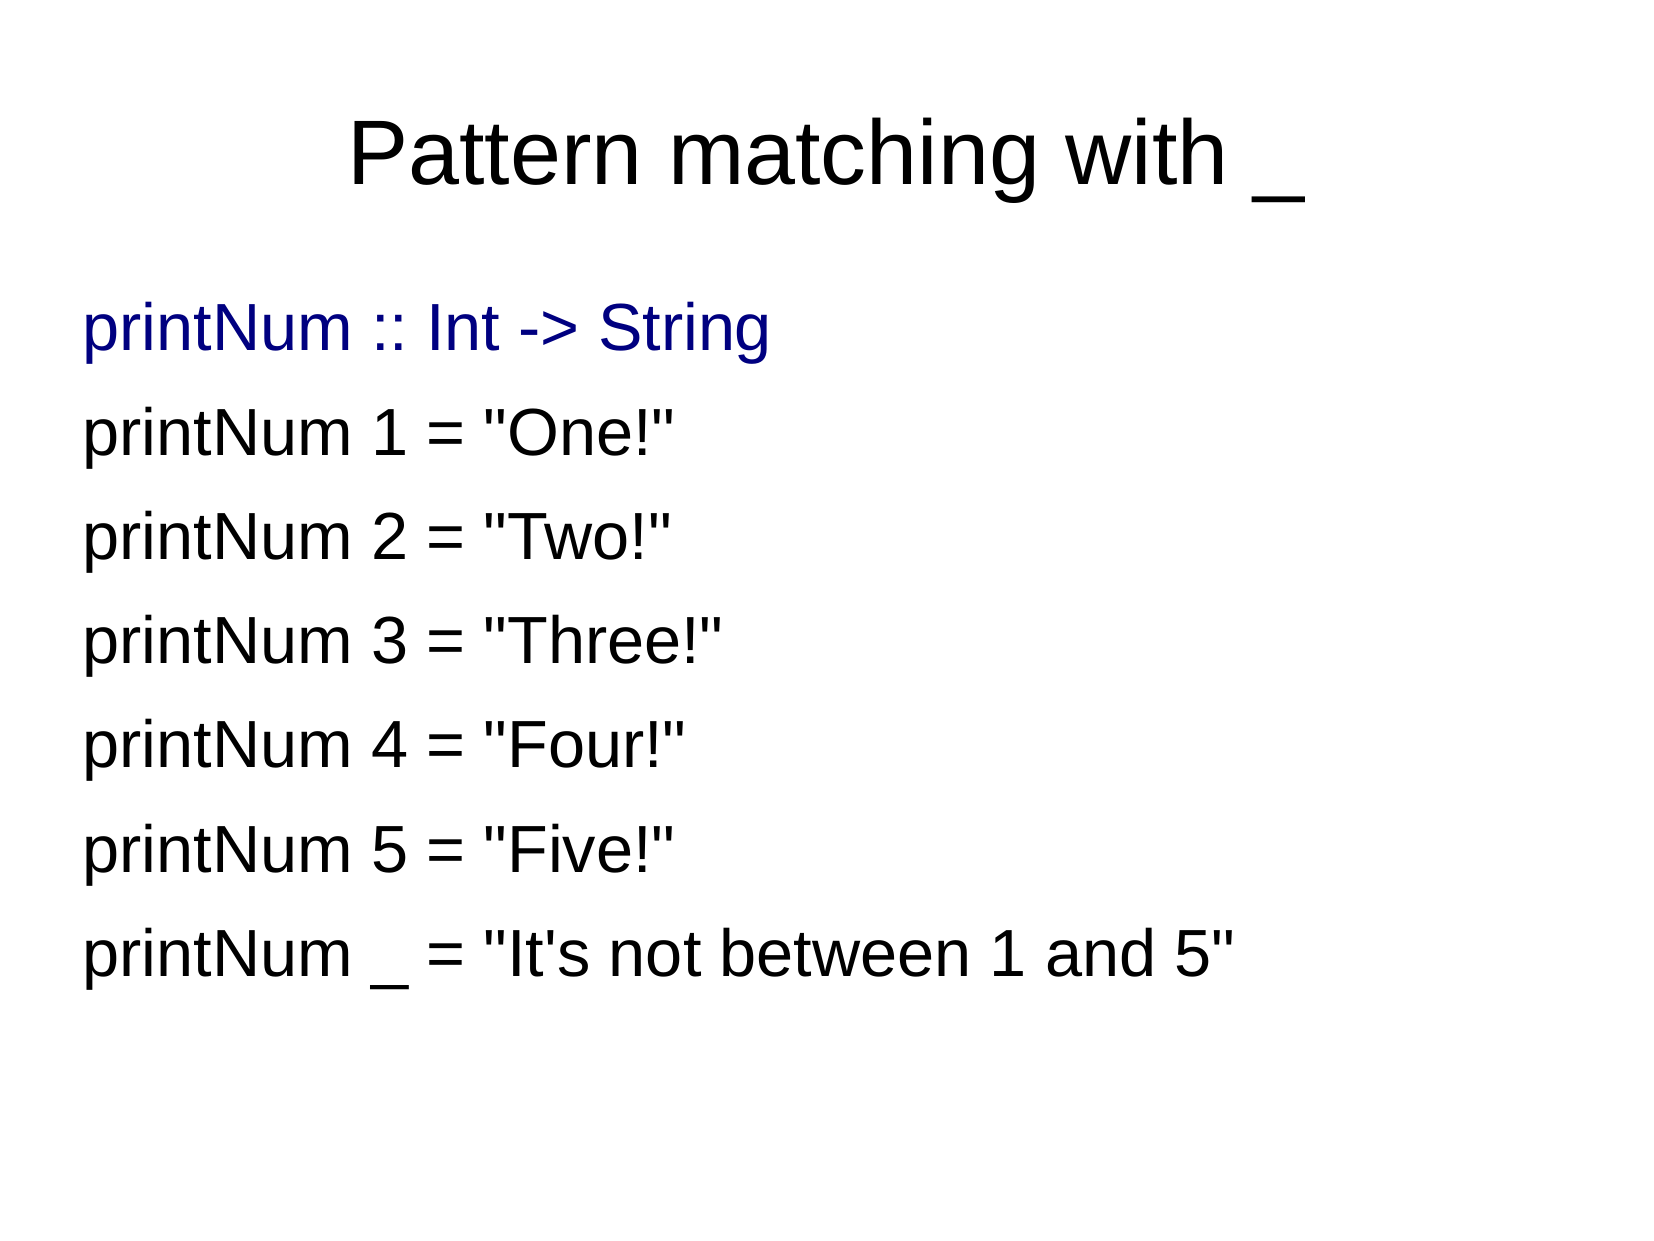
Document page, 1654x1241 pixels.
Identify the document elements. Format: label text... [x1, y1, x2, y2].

list printNum :: Int -> String printNum 1 = "One!" printNum 2 = "Two!" printNum 3 = "Three!" printNum 4 = "Four!" printNum 5 = "Five!" printNum _ = "It's not between 1 and 5" [82, 290, 1571, 1094]
title Pattern matching with _ [82, 56, 1571, 250]
